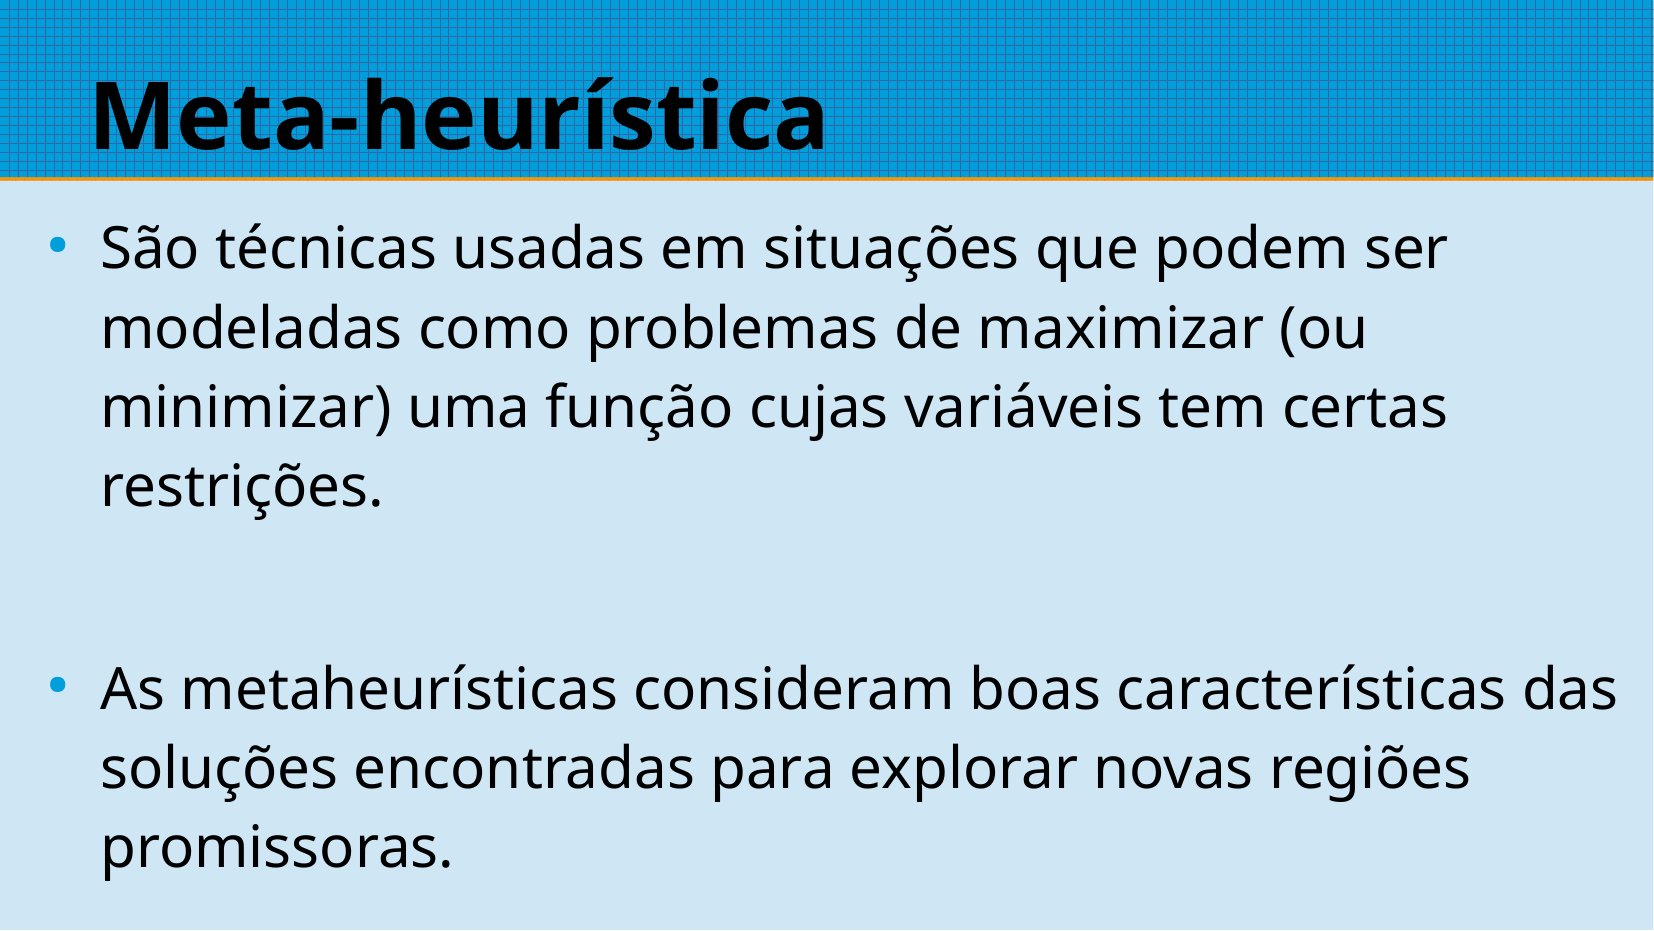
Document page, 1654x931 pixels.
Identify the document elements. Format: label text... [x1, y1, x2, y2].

title Meta-heurística [88, 14, 1565, 178]
list São técnicas usadas em situações que podem ser modeladas como problemas de maximizar (ou minimizar) uma função cujas variáveis tem certas restrições. As metaheurísticas consideram boas características das soluções encontradas para explorar novas regiões promissoras. [29, 206, 1625, 916]
